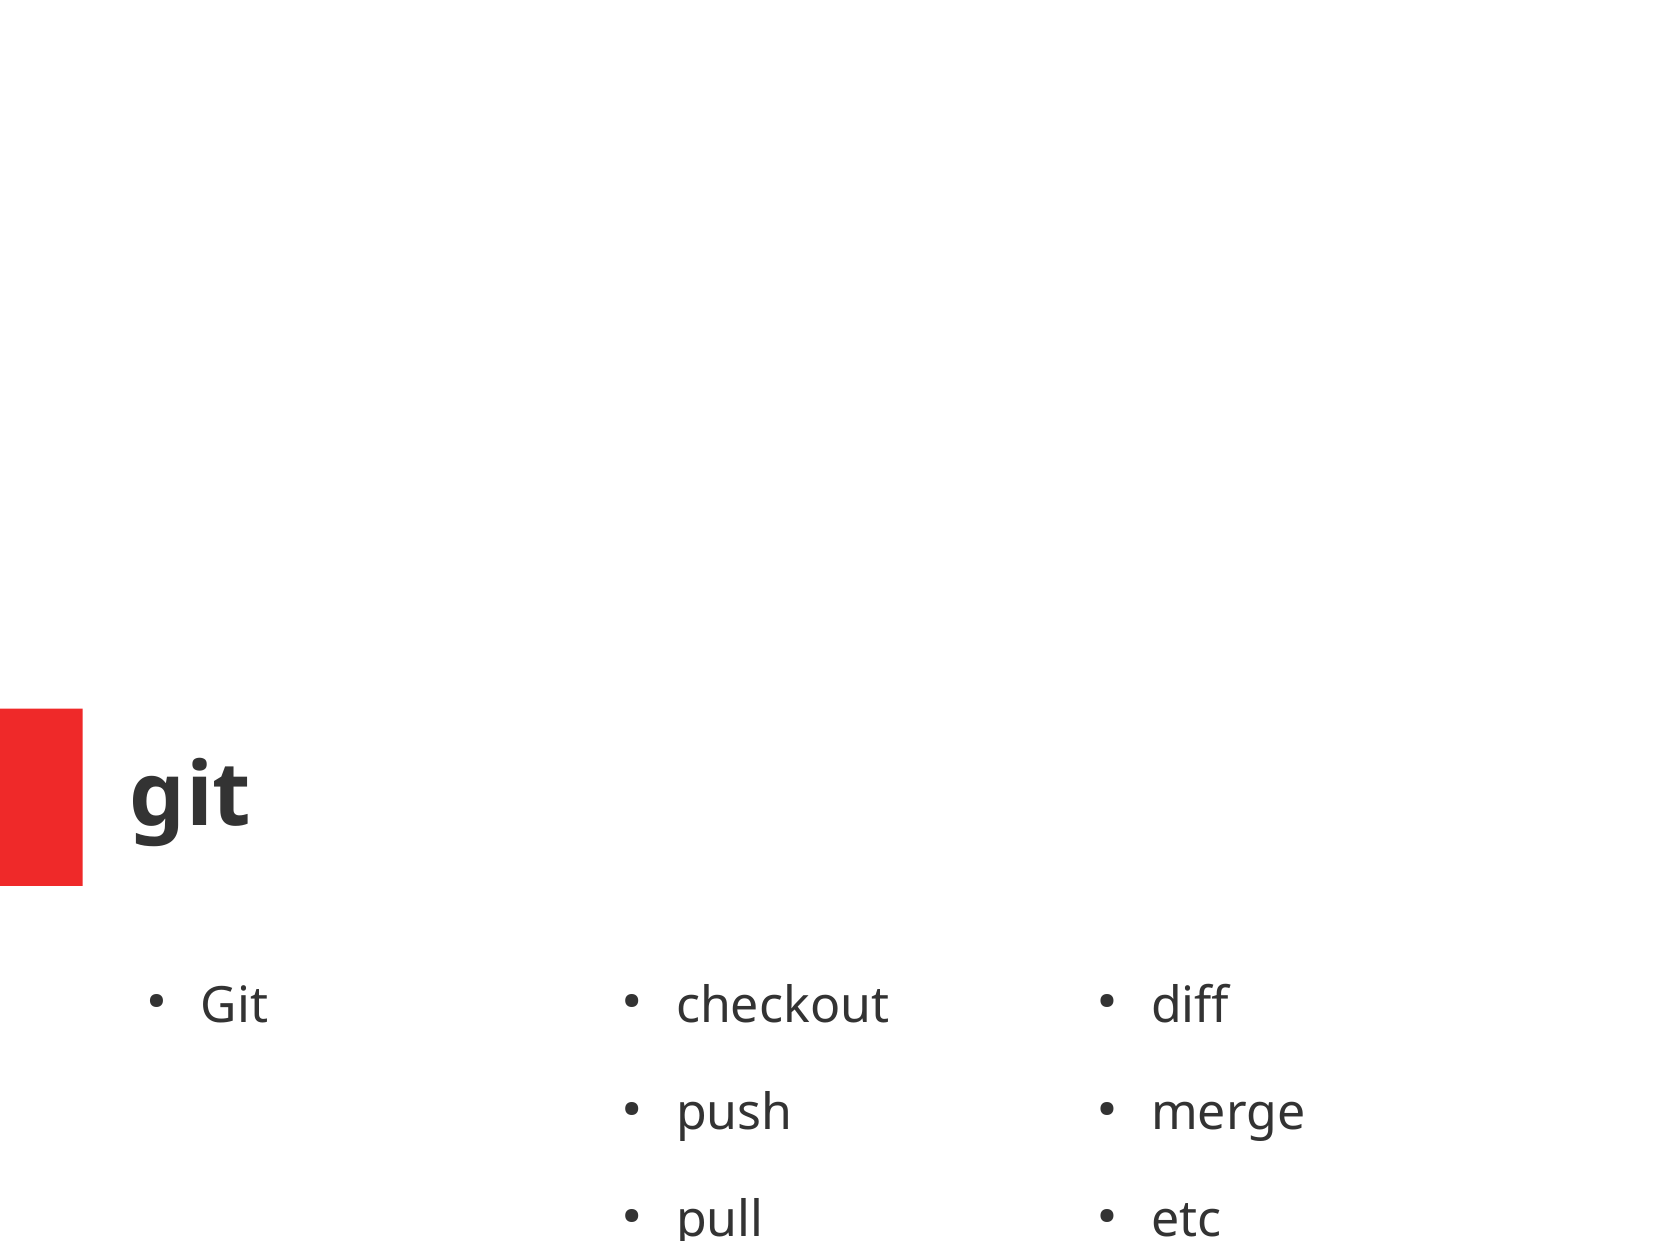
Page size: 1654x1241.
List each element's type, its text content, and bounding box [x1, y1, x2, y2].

title git [129, 673, 1536, 910]
list diff merge etc [1080, 968, 1533, 1241]
list checkout push pull [605, 968, 1058, 1241]
list Git [129, 968, 583, 1241]
